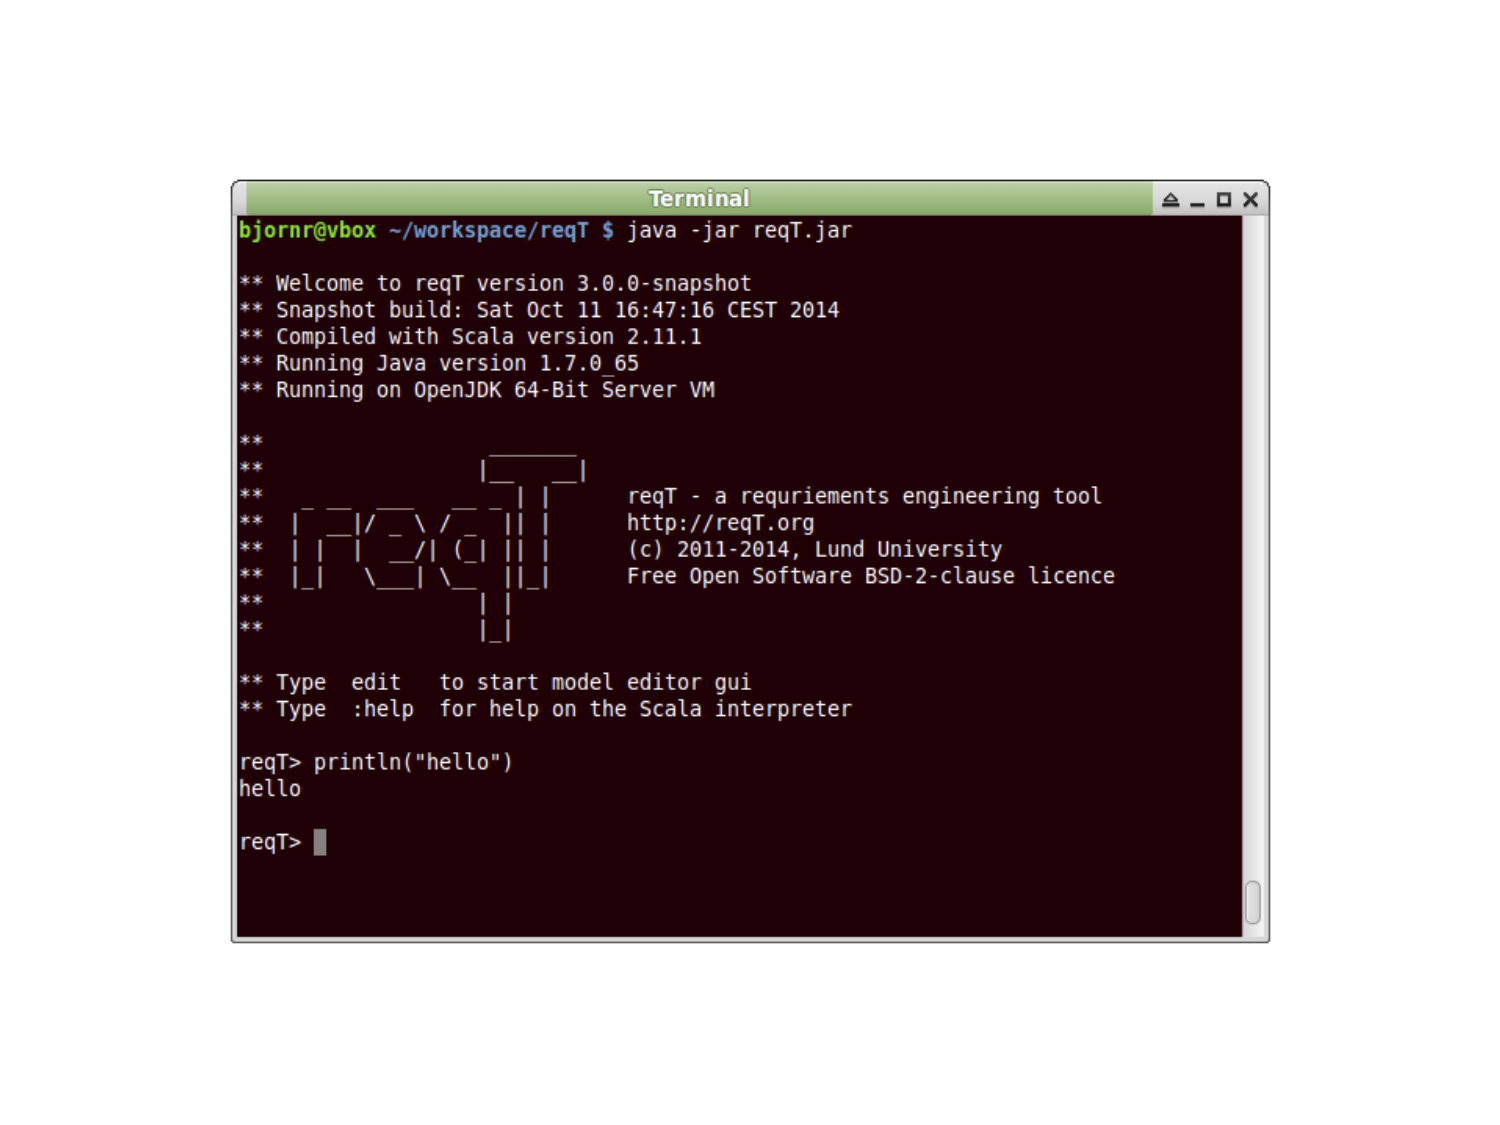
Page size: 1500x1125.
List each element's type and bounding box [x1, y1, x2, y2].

picture [217, 169, 1283, 956]
